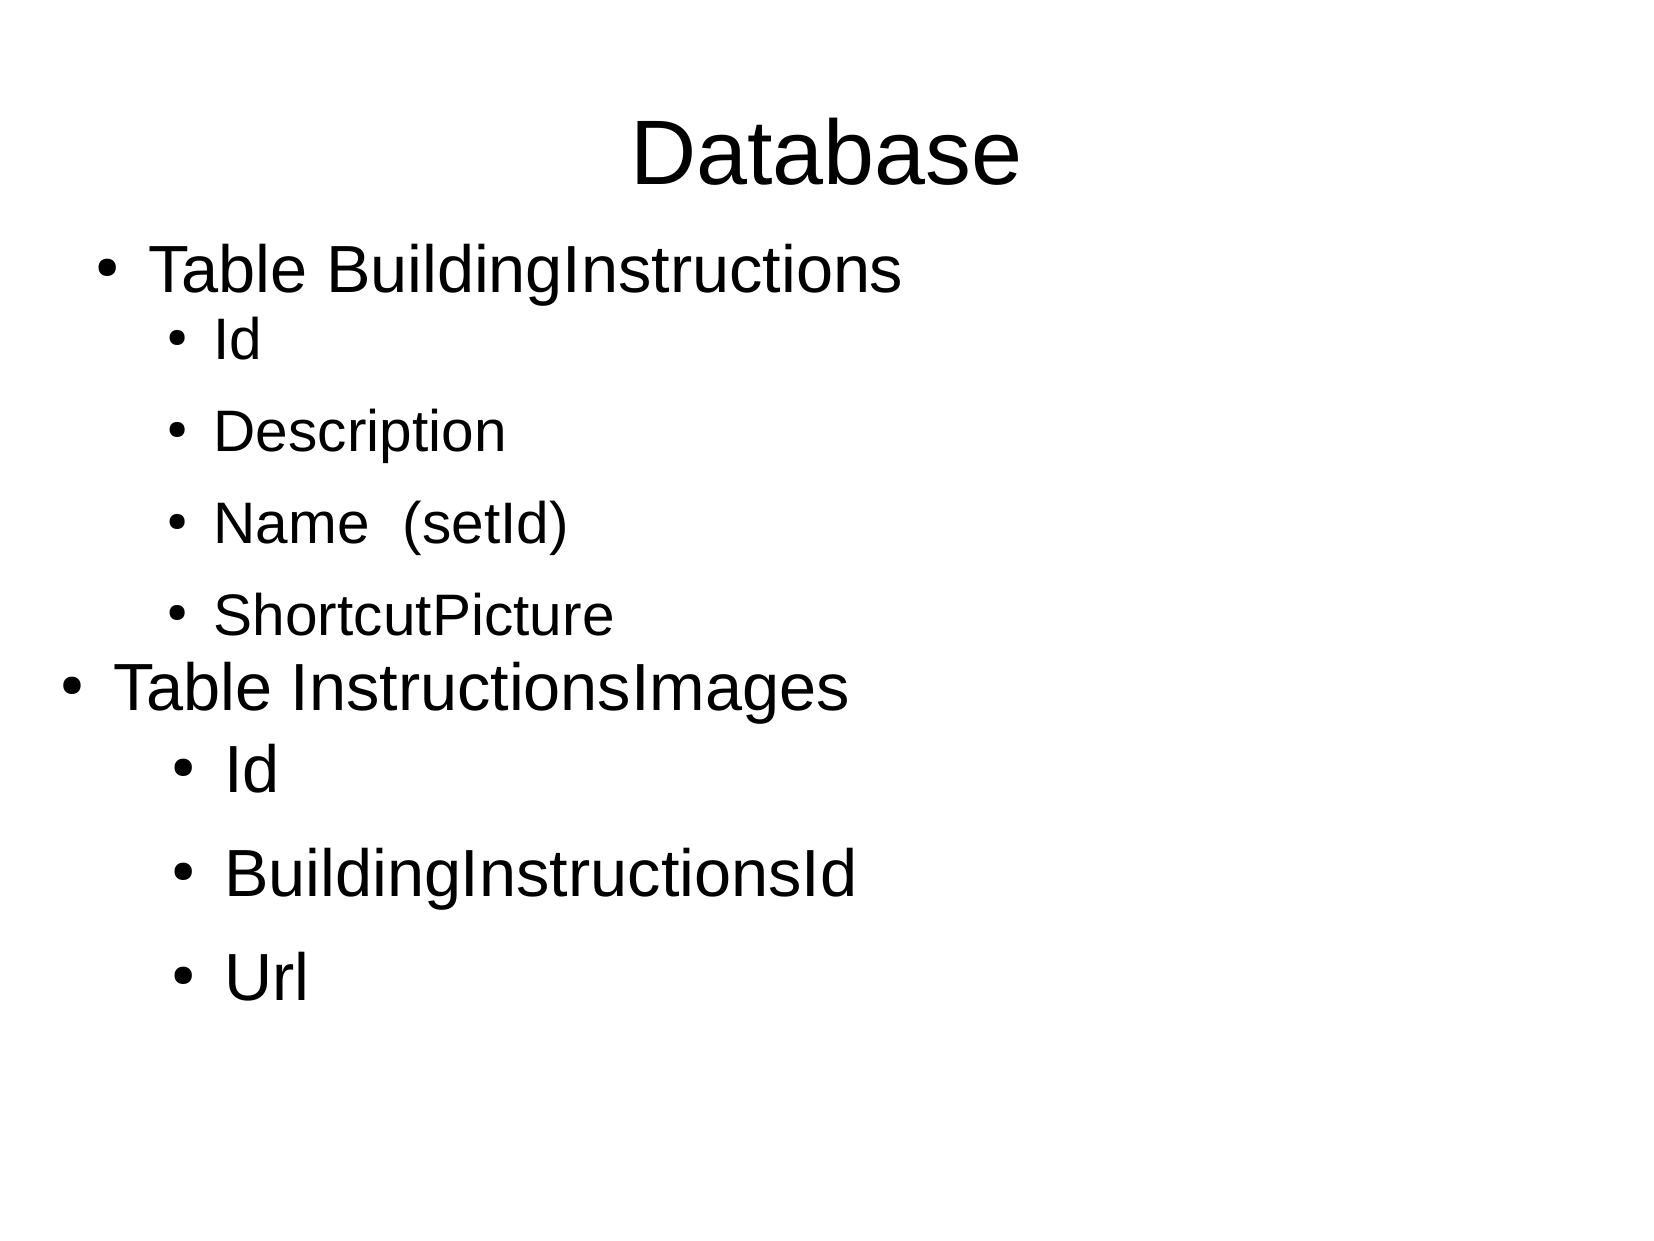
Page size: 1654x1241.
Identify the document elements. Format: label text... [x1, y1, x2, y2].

list Id Description Name (setId) ShortcutPicture [151, 306, 1607, 650]
list Table BuildingInstructions [77, 231, 1533, 332]
list Table InstructionsImages [42, 649, 1498, 750]
title Database [82, 49, 1571, 257]
list Id BuildingInstructionsId Url [153, 731, 1609, 1075]
